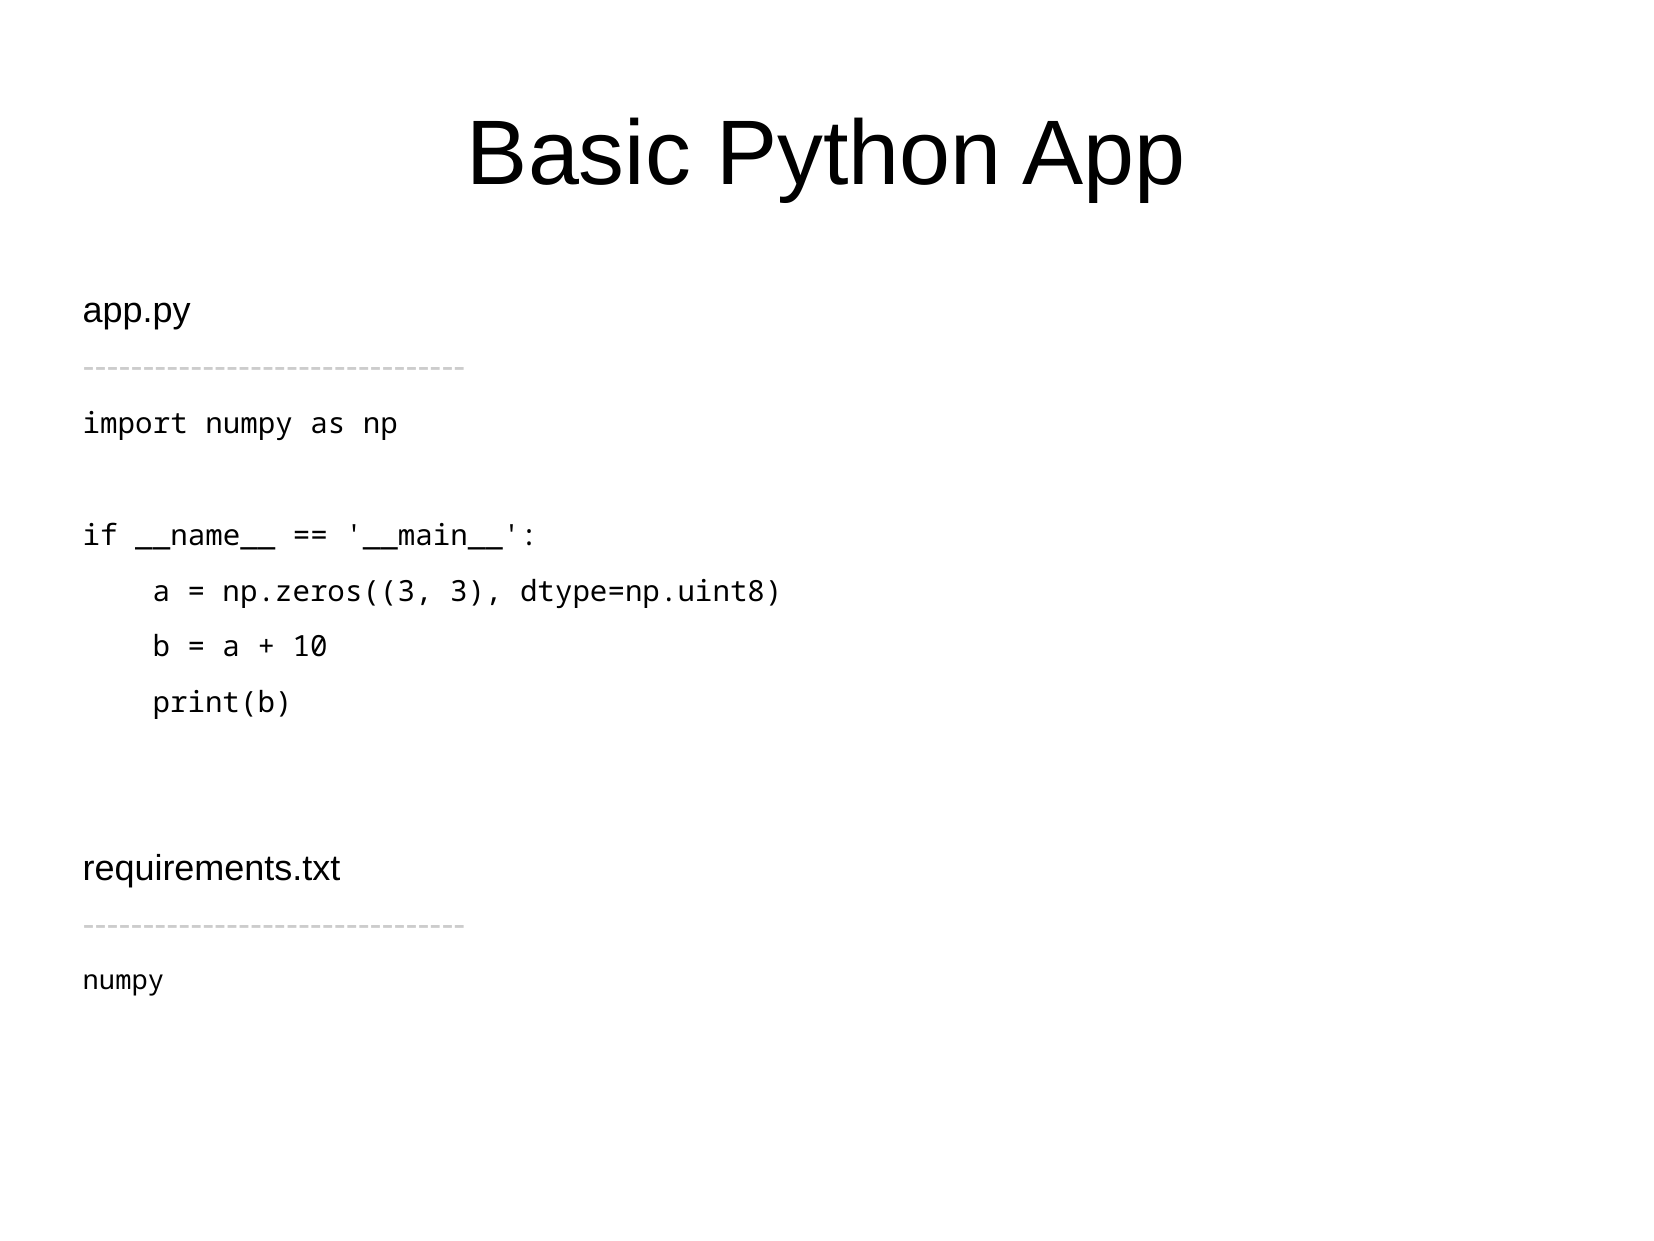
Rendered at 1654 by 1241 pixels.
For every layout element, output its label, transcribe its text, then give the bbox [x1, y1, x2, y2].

title Basic Python App [82, 49, 1571, 257]
list app.py -------------------------------- import numpy as np if __name__ == '__main__': a = np.zeros((3, 3), dtype=np.uint8) b = a + 10 print(b) requirements.txt -------------------------------- numpy [82, 290, 1571, 1010]
